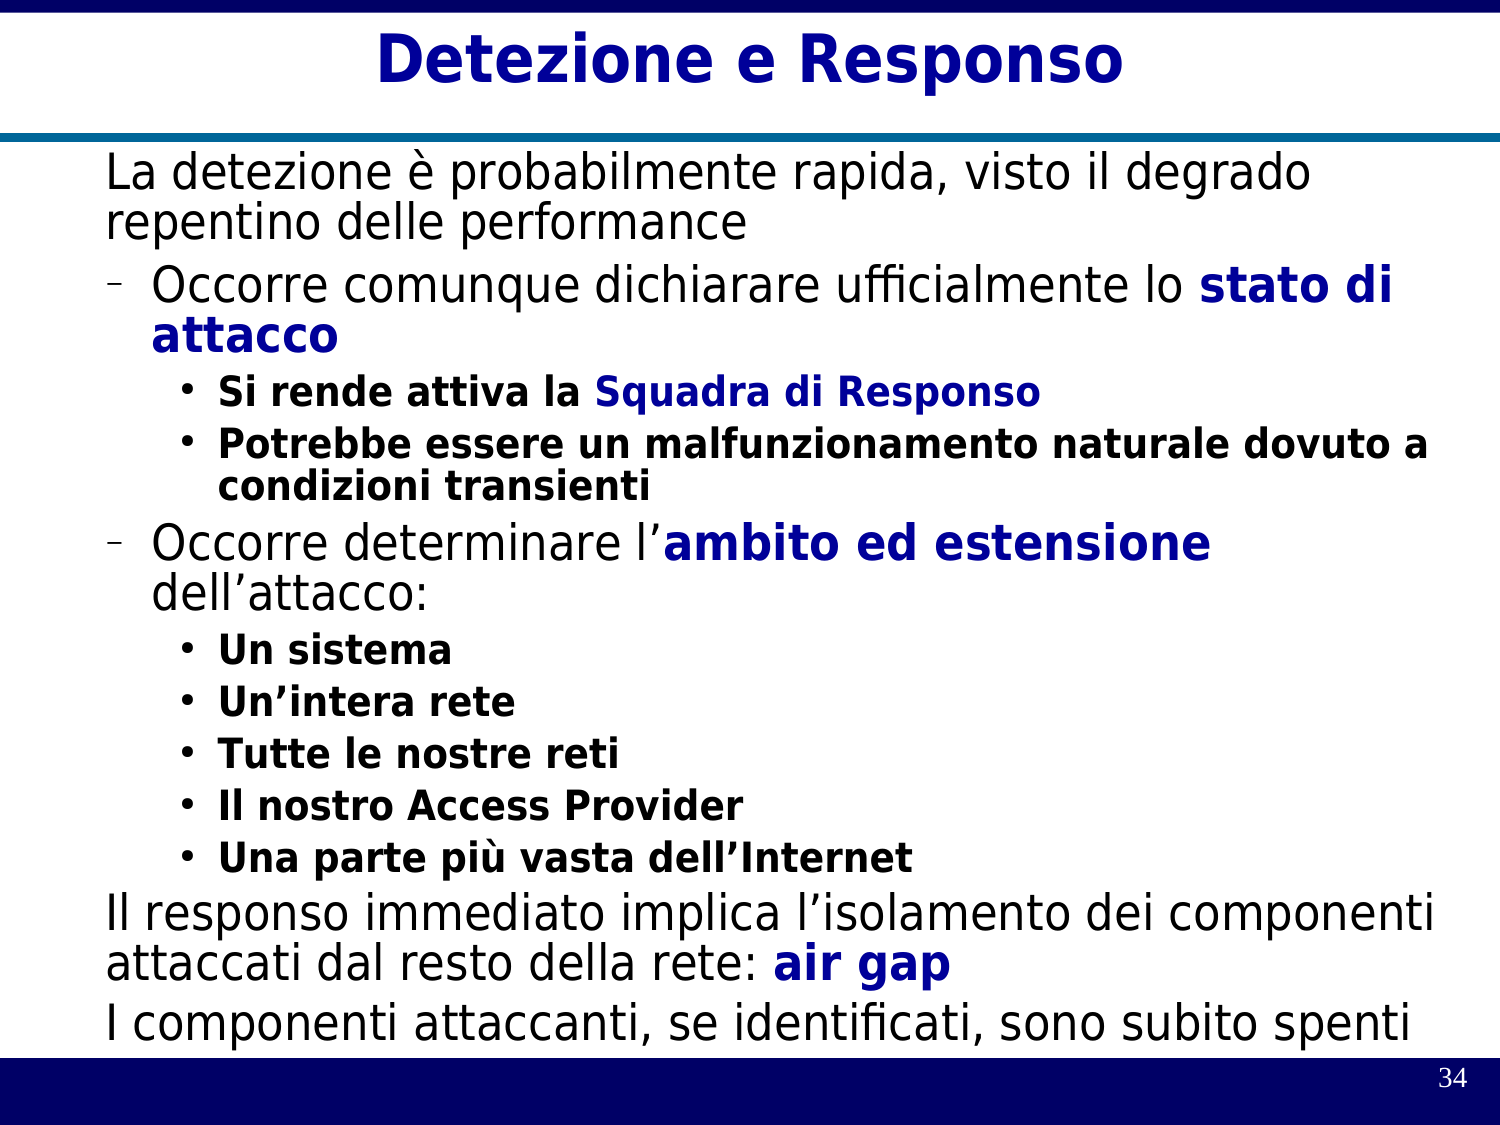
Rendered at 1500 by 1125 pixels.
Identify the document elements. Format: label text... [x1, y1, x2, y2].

list La detezione è probabilmente rapida, visto il degrado repentino delle performance Occorre comunque dichiarare ufficialmente lo stato di attacco Si rende attiva la Squadra di Responso Potrebbe essere un malfunzionamento naturale dovuto a condizioni transienti Occorre determinare l’ambito ed estensione dell’attacco: Un sistema Un’intera rete Tutte le nostre reti Il nostro Access Provider Una parte più vasta dell’Internet Il responso immediato implica l’isolamento dei componenti attaccati dal resto della rete: air gap I componenti attaccanti, se identificati, sono subito spenti [30, 149, 1471, 1059]
title Detezione e Responso [30, 0, 1471, 126]
